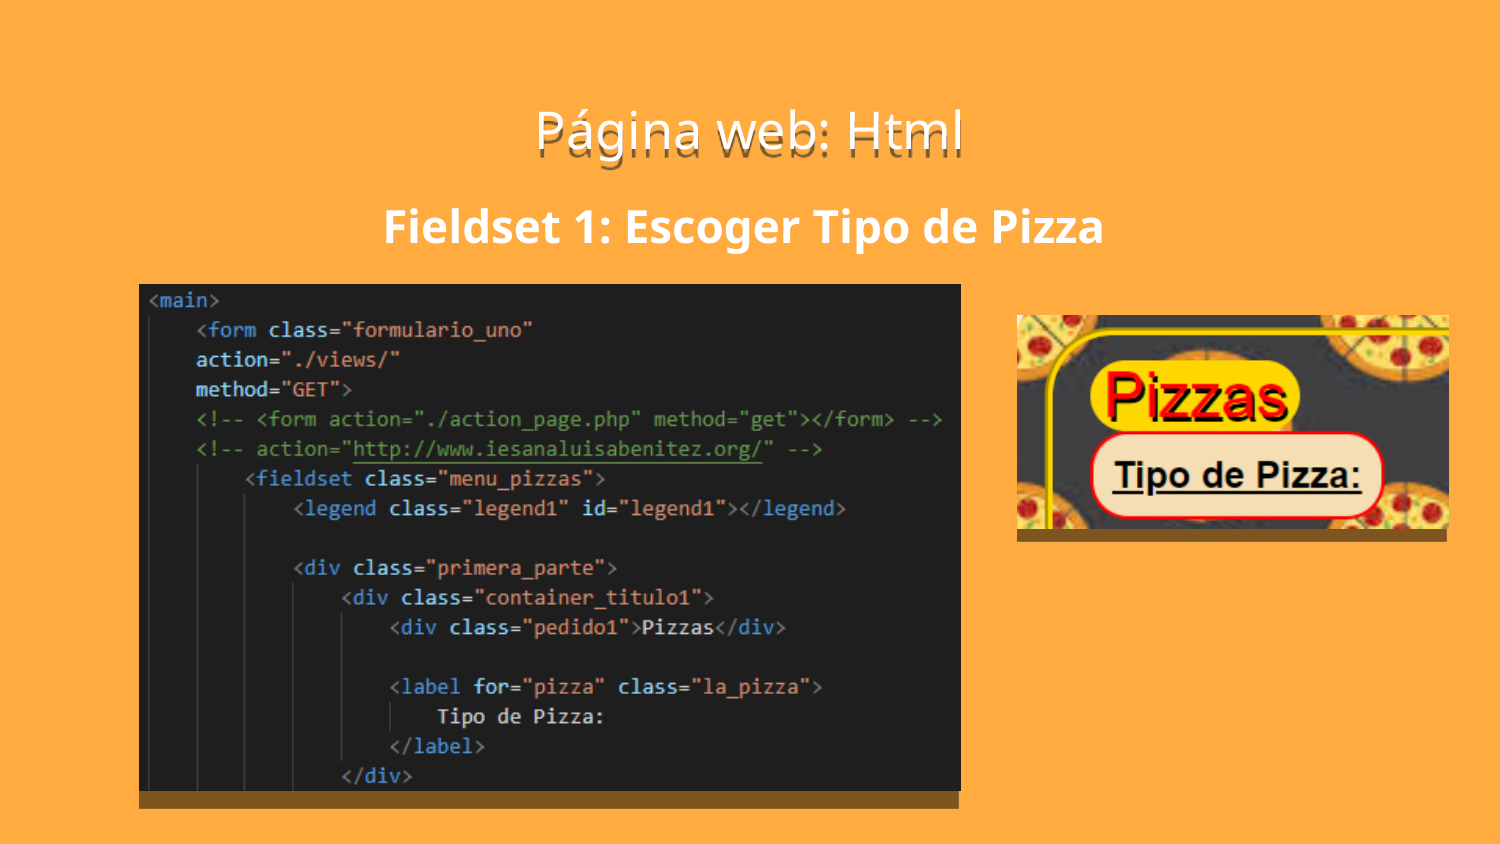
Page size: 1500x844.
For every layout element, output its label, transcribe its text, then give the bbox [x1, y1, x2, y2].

title Página web: Html [51, 72, 1449, 167]
picture [139, 284, 961, 791]
text_box Fieldset 1: Escoger Tipo de Pizza [332, 182, 1168, 268]
picture [1017, 315, 1449, 529]
